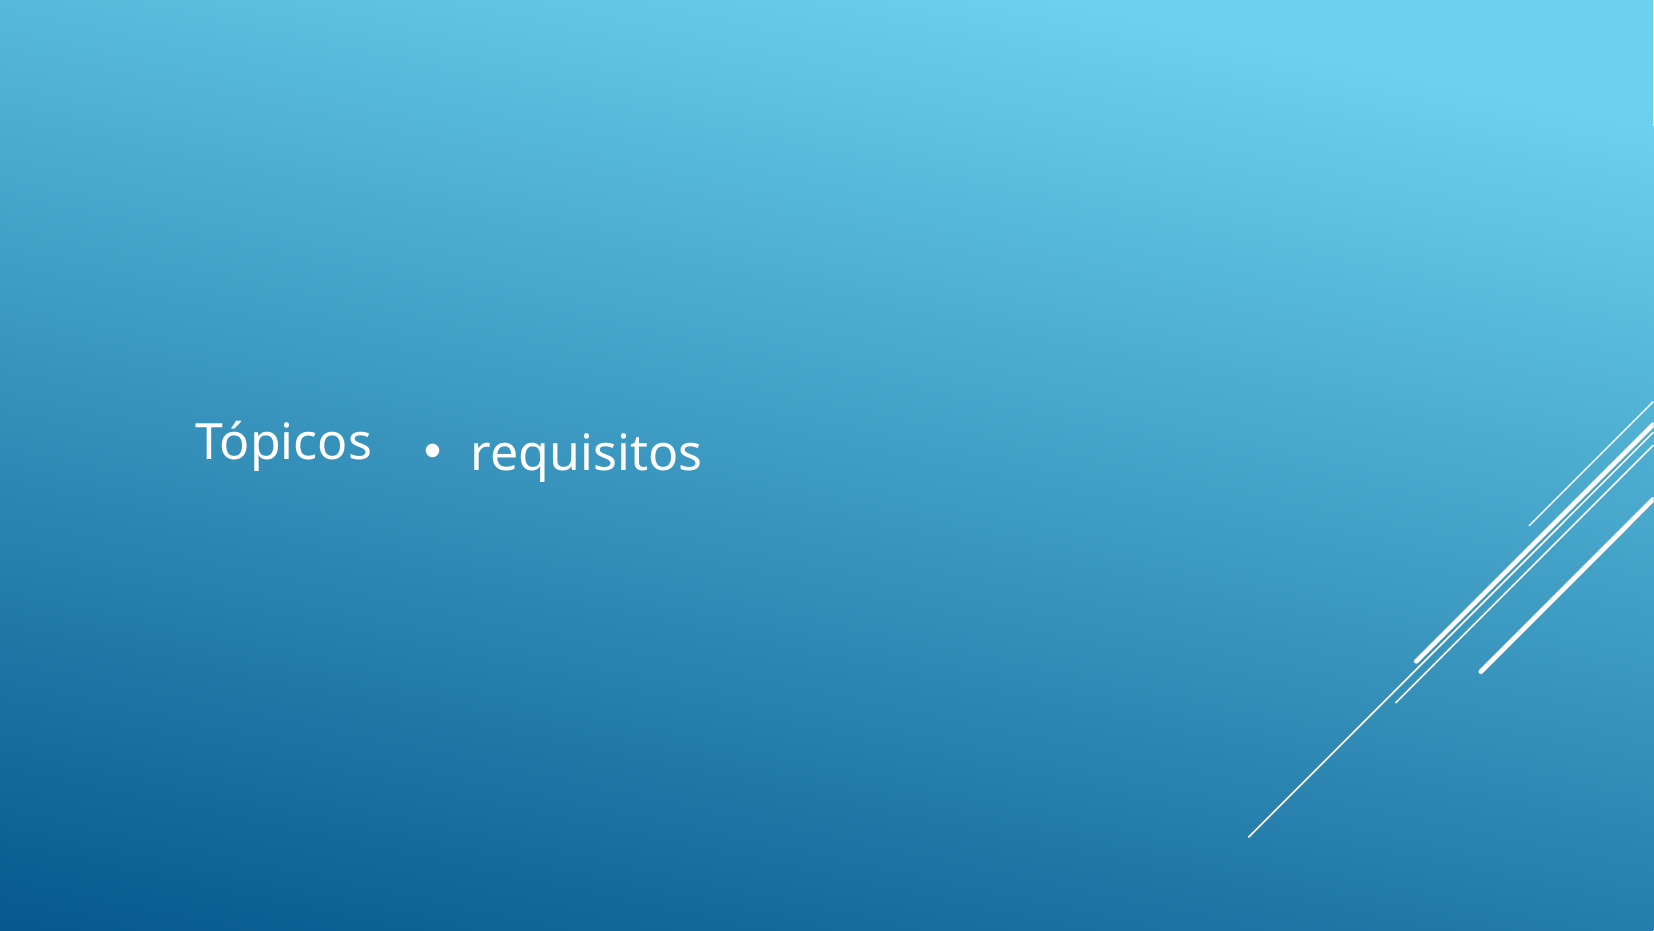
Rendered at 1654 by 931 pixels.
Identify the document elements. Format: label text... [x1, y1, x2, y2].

text_box requisitos [409, 412, 1613, 488]
text_box Tópicos [180, 402, 413, 478]
